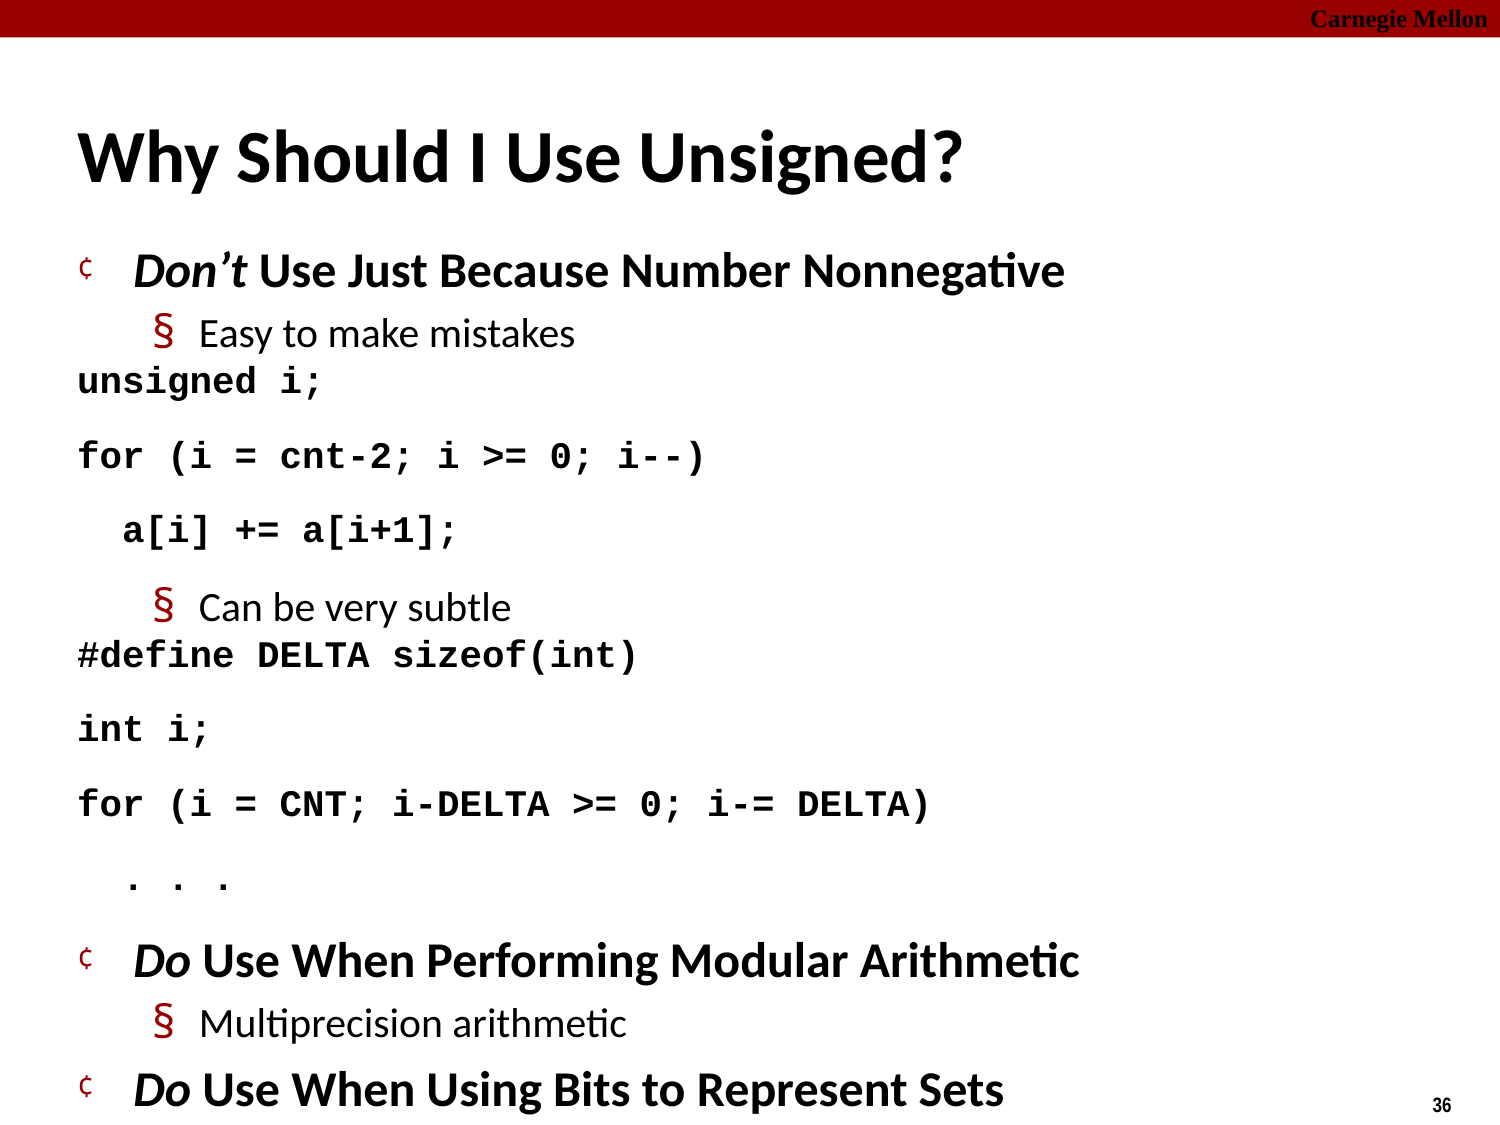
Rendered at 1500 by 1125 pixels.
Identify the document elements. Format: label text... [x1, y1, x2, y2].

list Don’t Use Just Because Number Nonnegative Easy to make mistakes unsigned i; for (i = cnt-2; i >= 0; i--) a[i] += a[i+1]; Can be very subtle #define DELTA sizeof(int) int i; for (i = CNT; i-DELTA >= 0; i-= DELTA) . . . Do Use When Performing Modular Arithmetic Multiprecision arithmetic Do Use When Using Bits to Represent Sets Logical right shift, no sign extension [62, 230, 1425, 1088]
title Why Should I Use Unsigned? [62, 99, 1285, 194]
